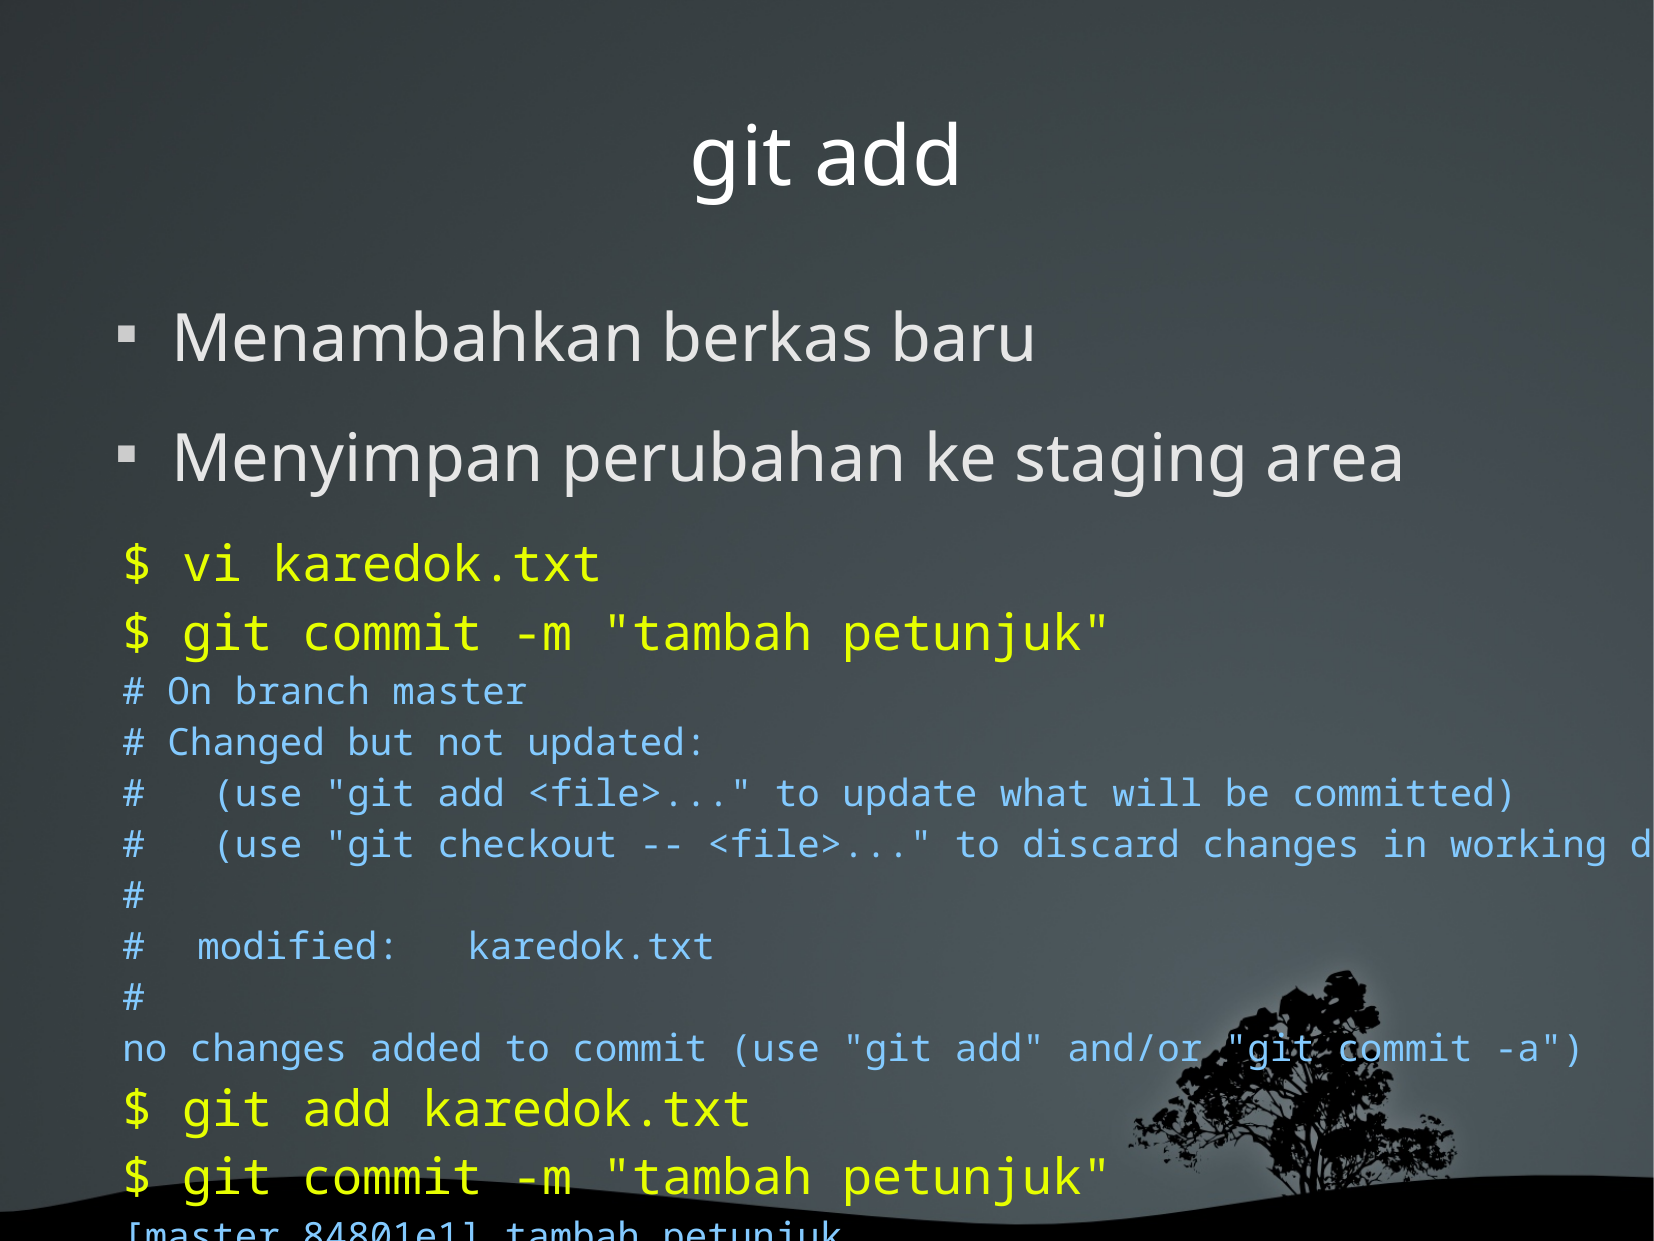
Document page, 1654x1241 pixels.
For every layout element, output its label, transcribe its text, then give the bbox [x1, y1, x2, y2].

picture [240, 1231, 251, 1237]
picture [578, 1231, 589, 1241]
picture [562, 1232, 567, 1241]
list Menambahkan berkas baru Menyimpan perubahan ke staging area [82, 290, 1571, 1109]
picture [0, 0, 1654, 1241]
picture [149, 1231, 154, 1241]
picture [690, 1231, 701, 1237]
picture [420, 1231, 431, 1237]
picture [308, 1236, 318, 1241]
picture [354, 1225, 363, 1233]
picture [758, 1231, 768, 1241]
text_box $ vi karedok.txt $ git commit -m "tambah petunjuk" # On branch master # Changed but not updated: # (use "git add <file>..." to update what will be committed) # (use "git checkout -- <file>..." to discard changes in working directory) # # modified: karedok.txt # no changes added to commit (use "git add" and/or "git commit -a") $ git add karedok.txt $ git commit -m "tambah petunjuk" [master 84801e1] tambah petunjuk 1 files changed, 3 insertions(+), 3 deletions(-) [107, 520, 1582, 1116]
picture [379, 1229, 386, 1241]
picture [668, 1231, 679, 1241]
picture [330, 1226, 338, 1240]
picture [157, 1232, 162, 1241]
picture [353, 1236, 363, 1241]
title git add [82, 49, 1571, 257]
picture [374, 1225, 384, 1240]
picture [554, 1231, 559, 1241]
picture [309, 1225, 318, 1233]
picture [623, 1231, 633, 1241]
